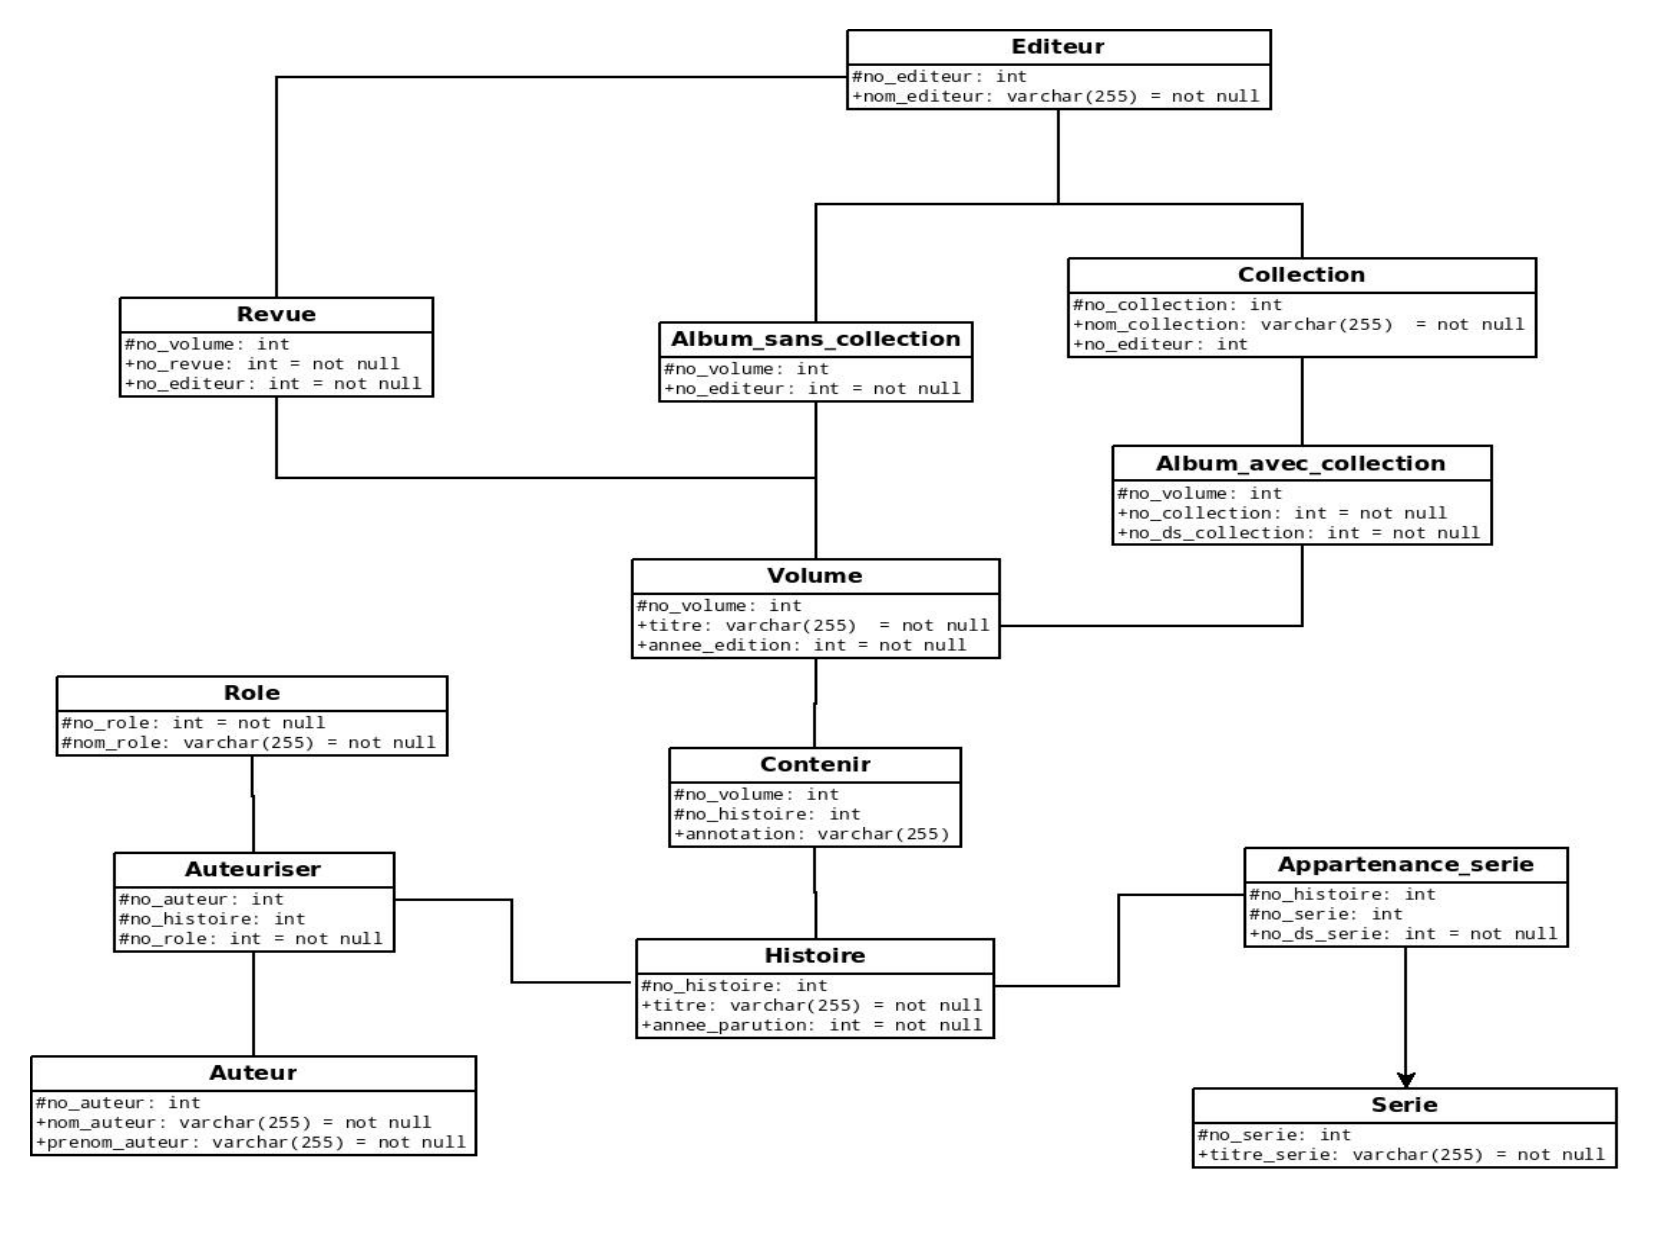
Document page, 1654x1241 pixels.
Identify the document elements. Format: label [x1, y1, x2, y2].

picture [30, 29, 1621, 1171]
